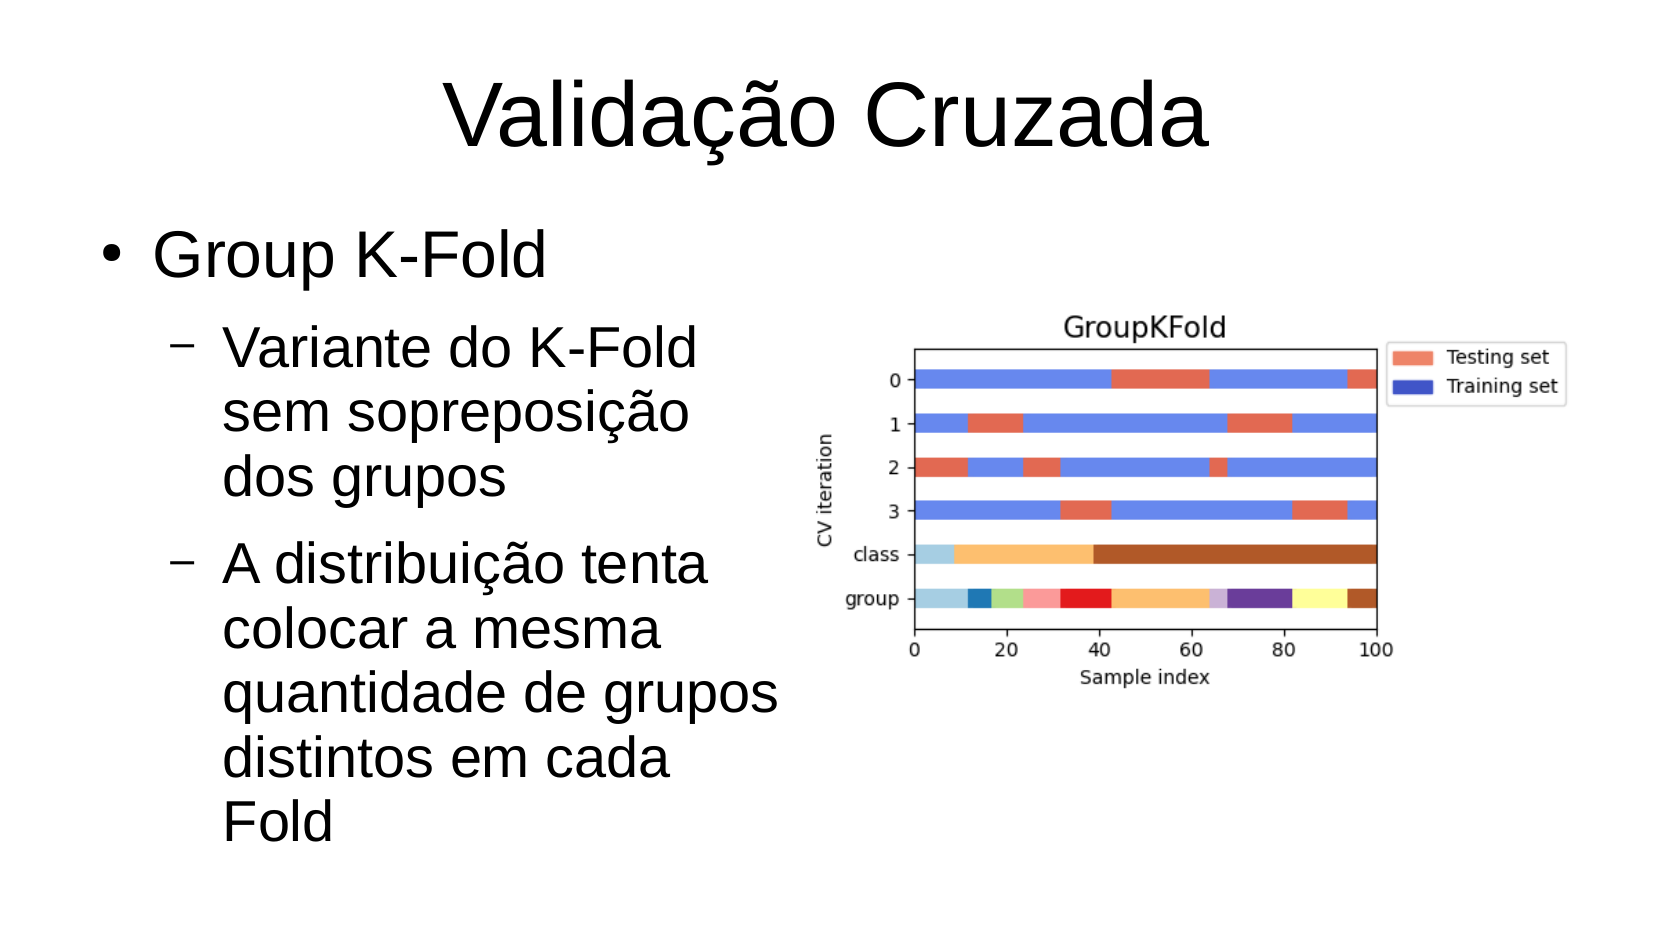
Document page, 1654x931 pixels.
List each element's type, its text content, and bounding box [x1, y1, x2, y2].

list Group K-Fold Variante do K-Fold sem sopreposição dos grupos A distribuição tenta colocar a mesma quantidade de grupos distintos em cada Fold [82, 217, 798, 857]
title Validação Cruzada [82, 37, 1571, 193]
picture [797, 295, 1625, 709]
